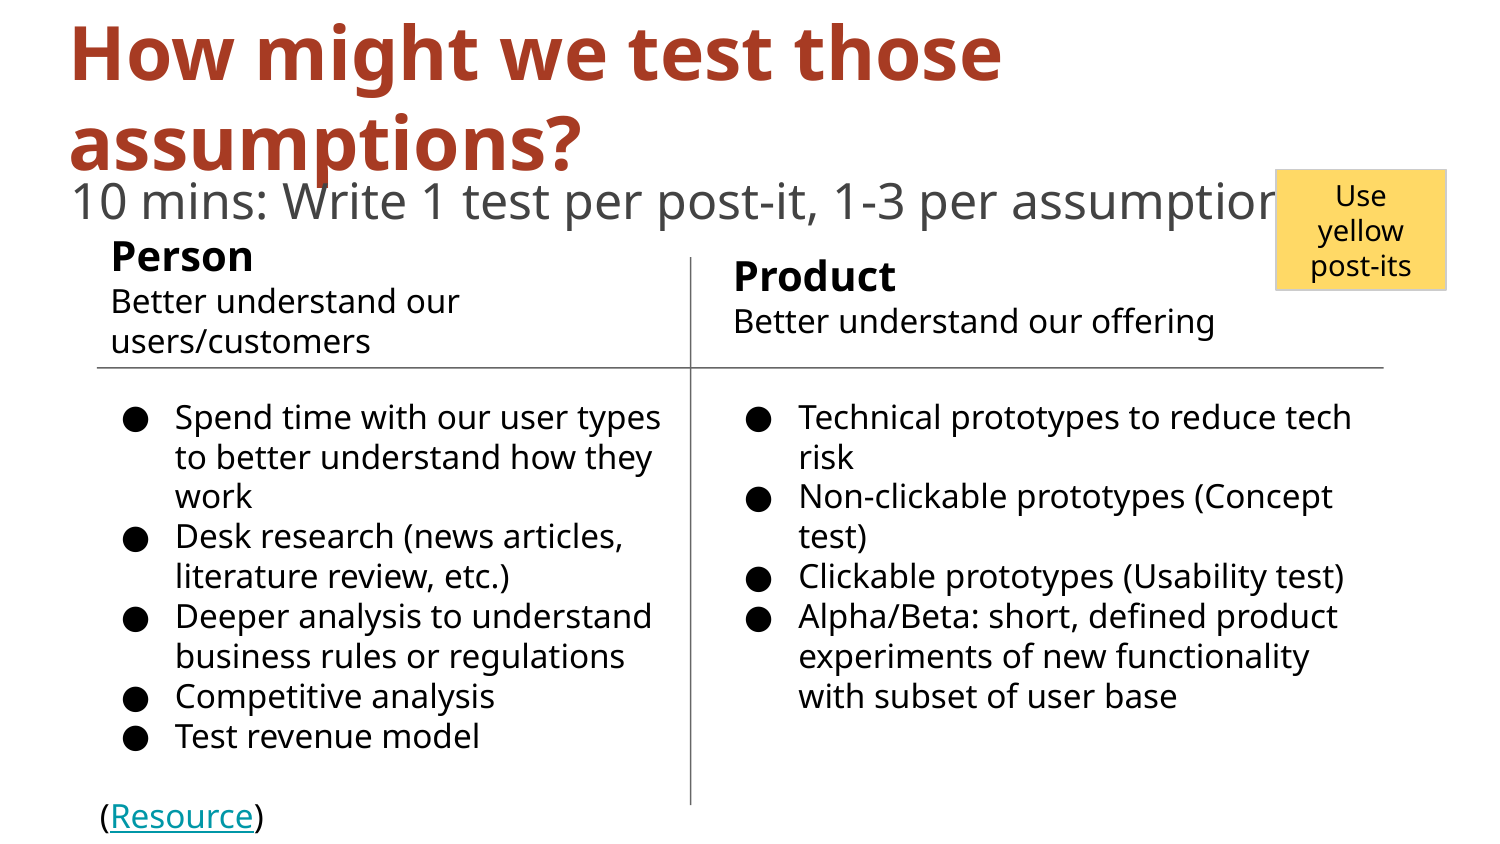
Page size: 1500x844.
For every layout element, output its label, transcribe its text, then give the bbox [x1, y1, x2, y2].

text_box Technical prototypes to reduce tech risk Non-clickable prototypes (Concept test) Clickable prototypes (Usability test) Alpha/Beta: short, defined product experiments of new functionality with subset of user base (Resource) [708, 380, 1385, 844]
text_box Person Better understand our users/customers [95, 256, 679, 362]
text_box 10 mins: Write 1 test per post-it, 1-3 per assumption [55, 135, 1348, 256]
text_box Product Better understand our offering [717, 256, 1346, 362]
text_box How might we test those assumptions? [53, 39, 1391, 152]
text_box Use yellow post-its [1275, 169, 1447, 290]
text_box Spend time with our user types to better understand how they work Desk research (news articles, literature review, etc.) Deeper analysis to understand business rules or regulations Competitive analysis Test revenue model (Resource) [85, 380, 681, 844]
